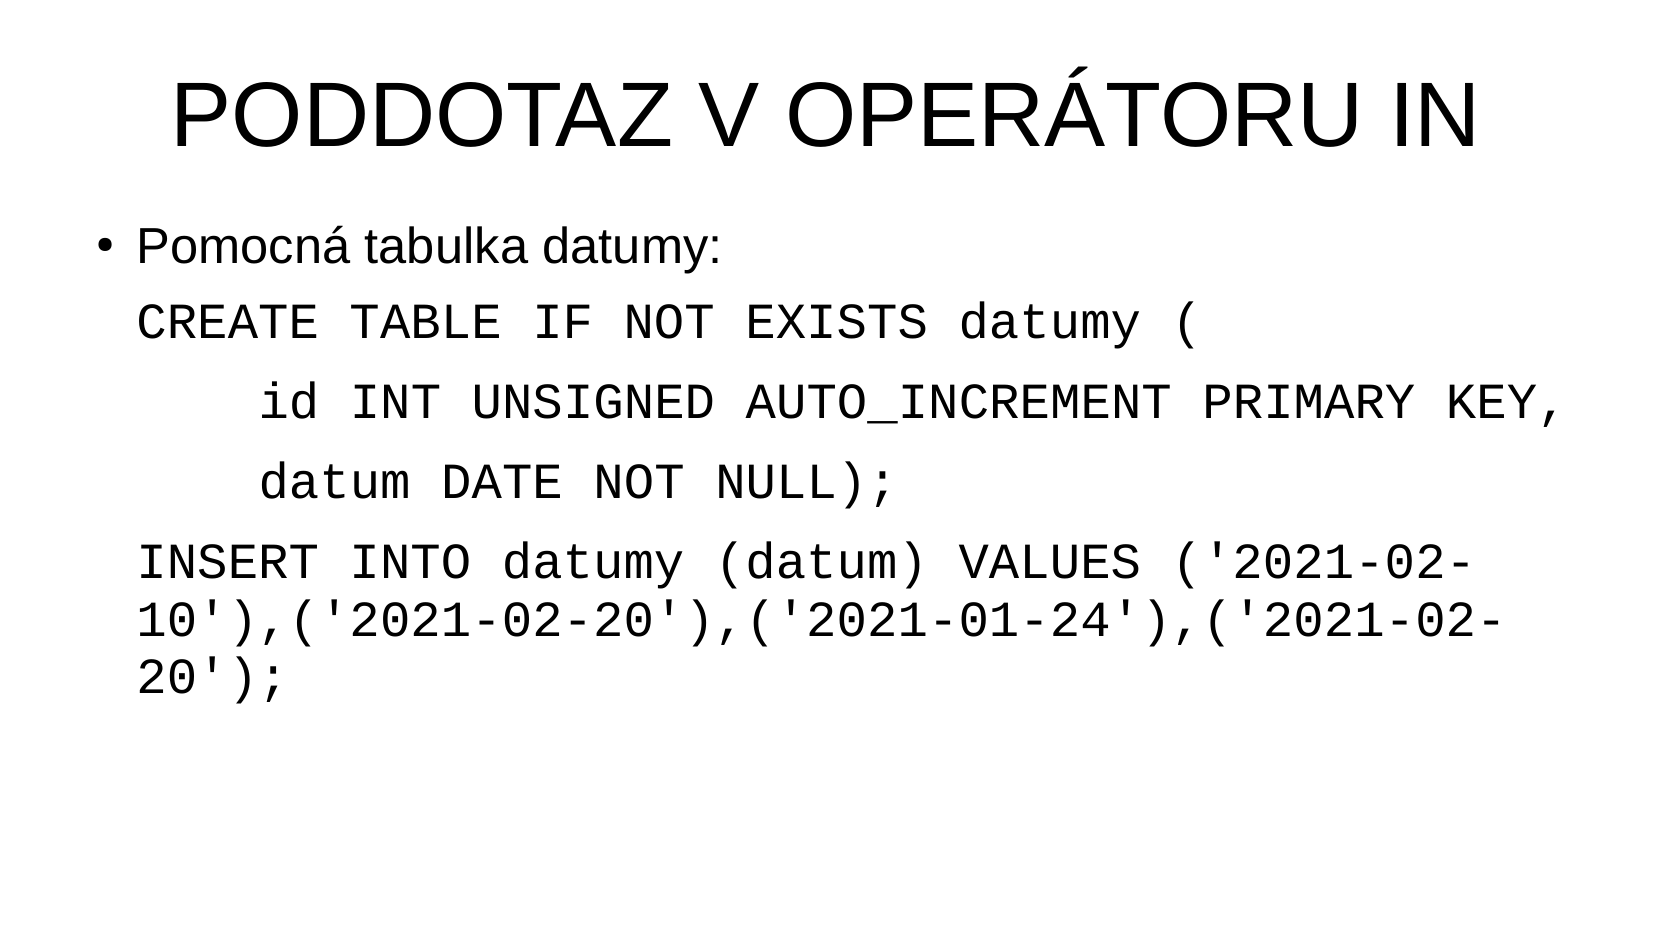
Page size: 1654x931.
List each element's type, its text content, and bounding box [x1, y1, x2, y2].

list Pomocná tabulka datumy: CREATE TABLE IF NOT EXISTS datumy ( id INT UNSIGNED AUTO_INCREMENT PRIMARY KEY, datum DATE NOT NULL); INSERT INTO datumy (datum) VALUES ('2021-02-10'),('2021-02-20'),('2021-01-24'),('2021-02-20'); [82, 217, 1571, 758]
title PODDOTAZ V OPERÁTORU IN [82, 37, 1571, 193]
